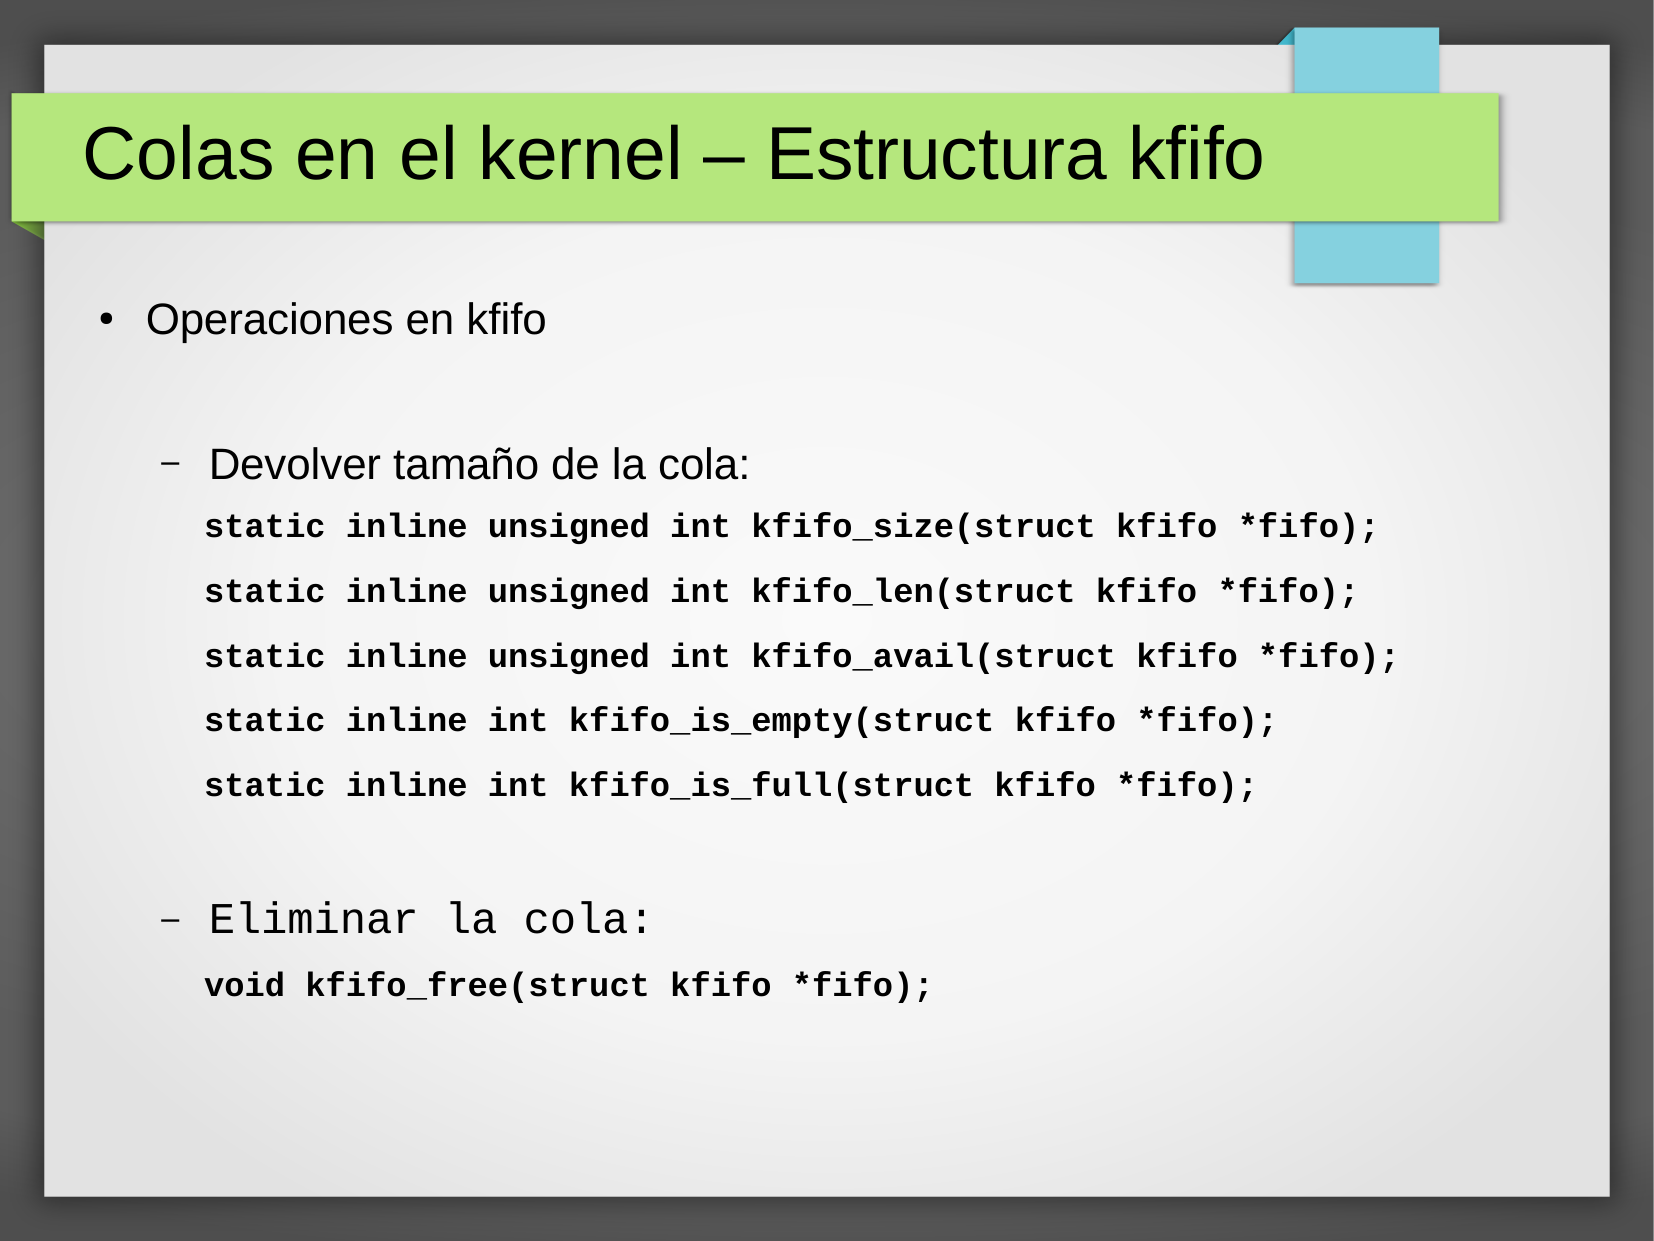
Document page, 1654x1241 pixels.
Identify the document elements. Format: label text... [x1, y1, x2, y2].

title Colas en el kernel – Estructura kfifo [82, 69, 1465, 238]
picture [0, 0, 1654, 1241]
list Operaciones en kfifo Devolver tamaño de la cola: static inline unsigned int kfifo_size(struct kfifo *fifo); static inline unsigned int kfifo_len(struct kfifo *fifo); static inline unsigned int kfifo_avail(struct kfifo *fifo); static inline int kfifo_is_empty(struct kfifo *fifo); static inline int kfifo_is_full(struct kfifo *fifo); Eliminar la cola: void kfifo_free(struct kfifo *fifo); [82, 295, 1571, 1015]
